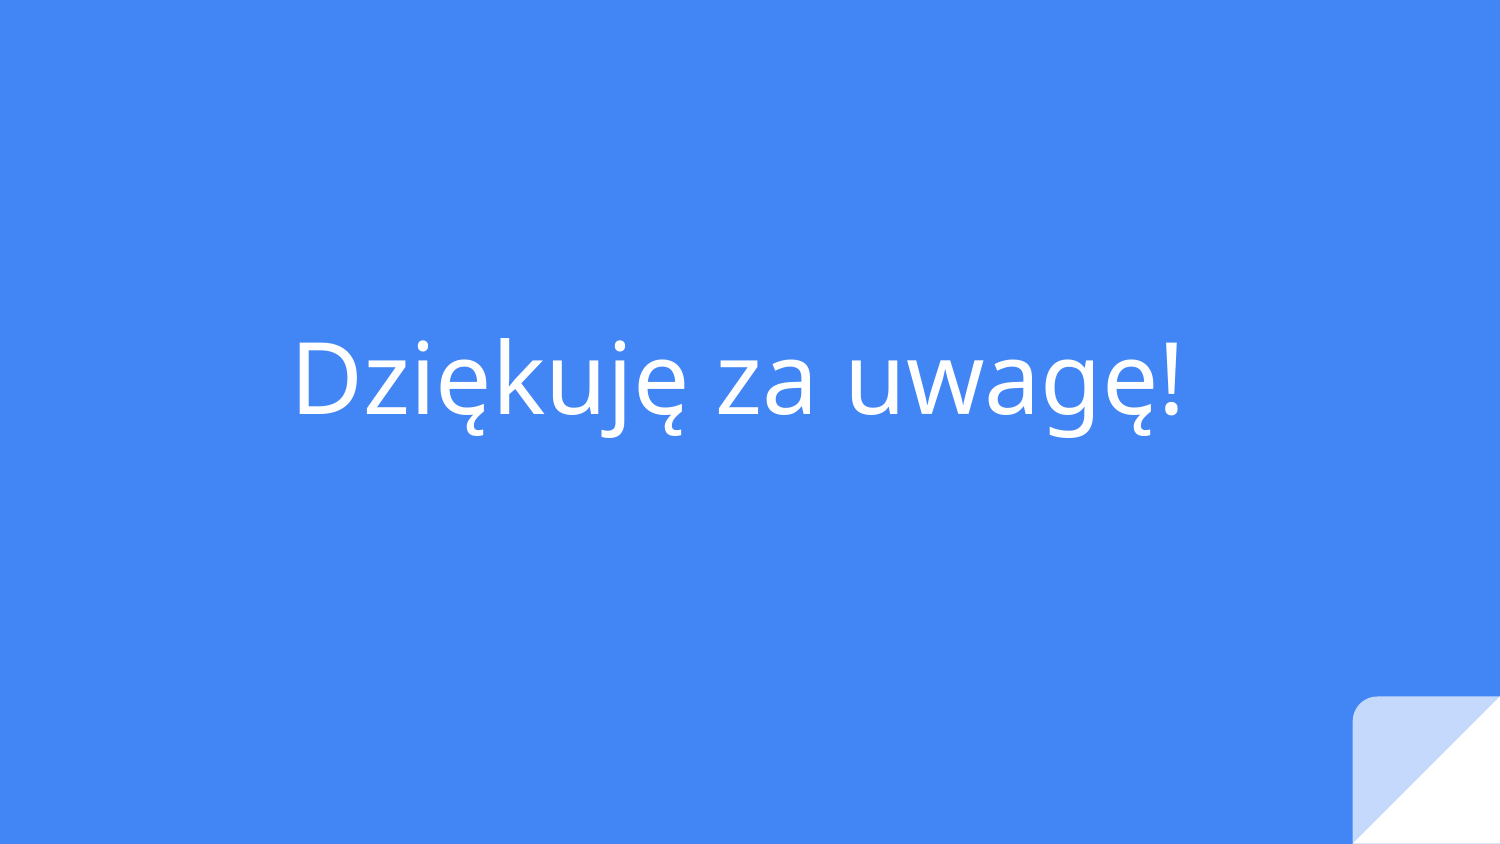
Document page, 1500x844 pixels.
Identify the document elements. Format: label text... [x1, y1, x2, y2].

title Dziękuję za uwagę! [64, 298, 1413, 452]
